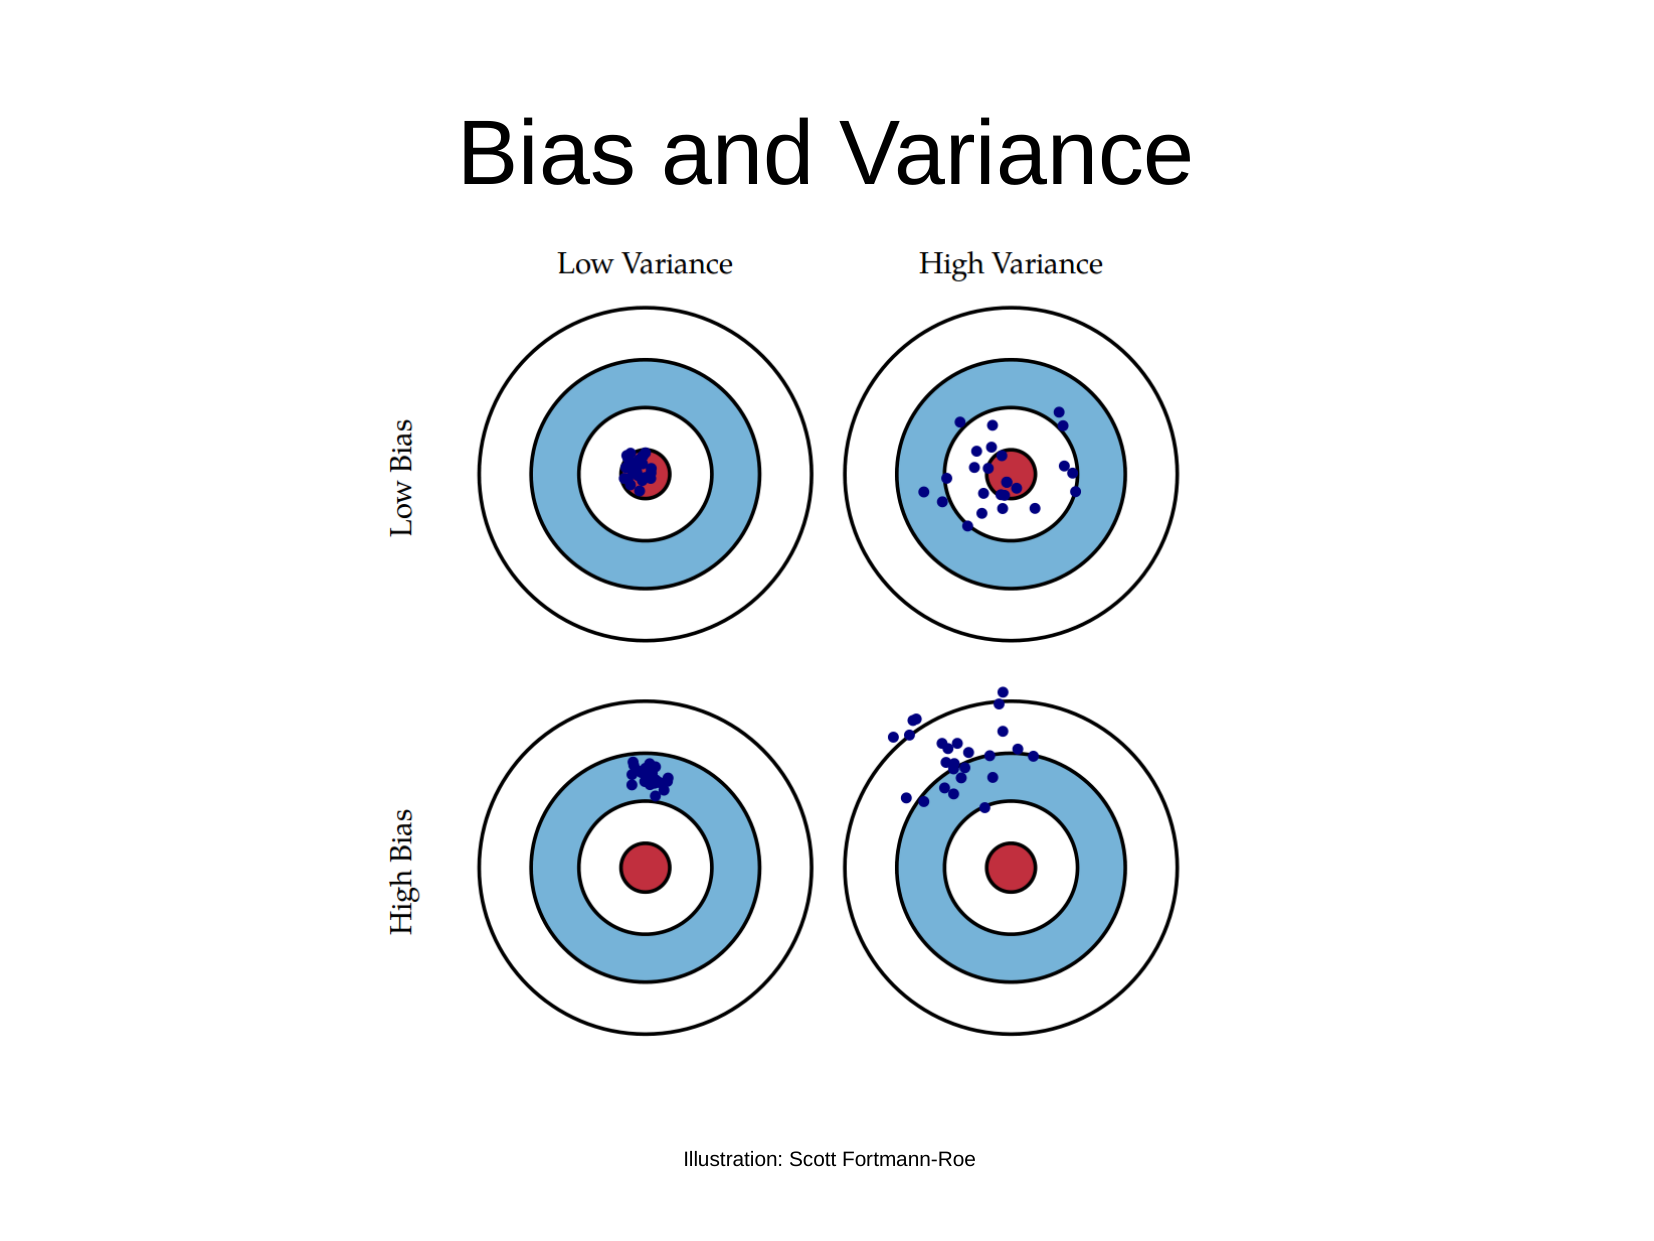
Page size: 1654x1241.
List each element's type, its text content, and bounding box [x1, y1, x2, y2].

picture [360, 224, 1258, 1062]
title Bias and Variance [82, 49, 1571, 257]
text_box Illustration: Scott Fortmann-Roe [668, 1140, 1021, 1179]
